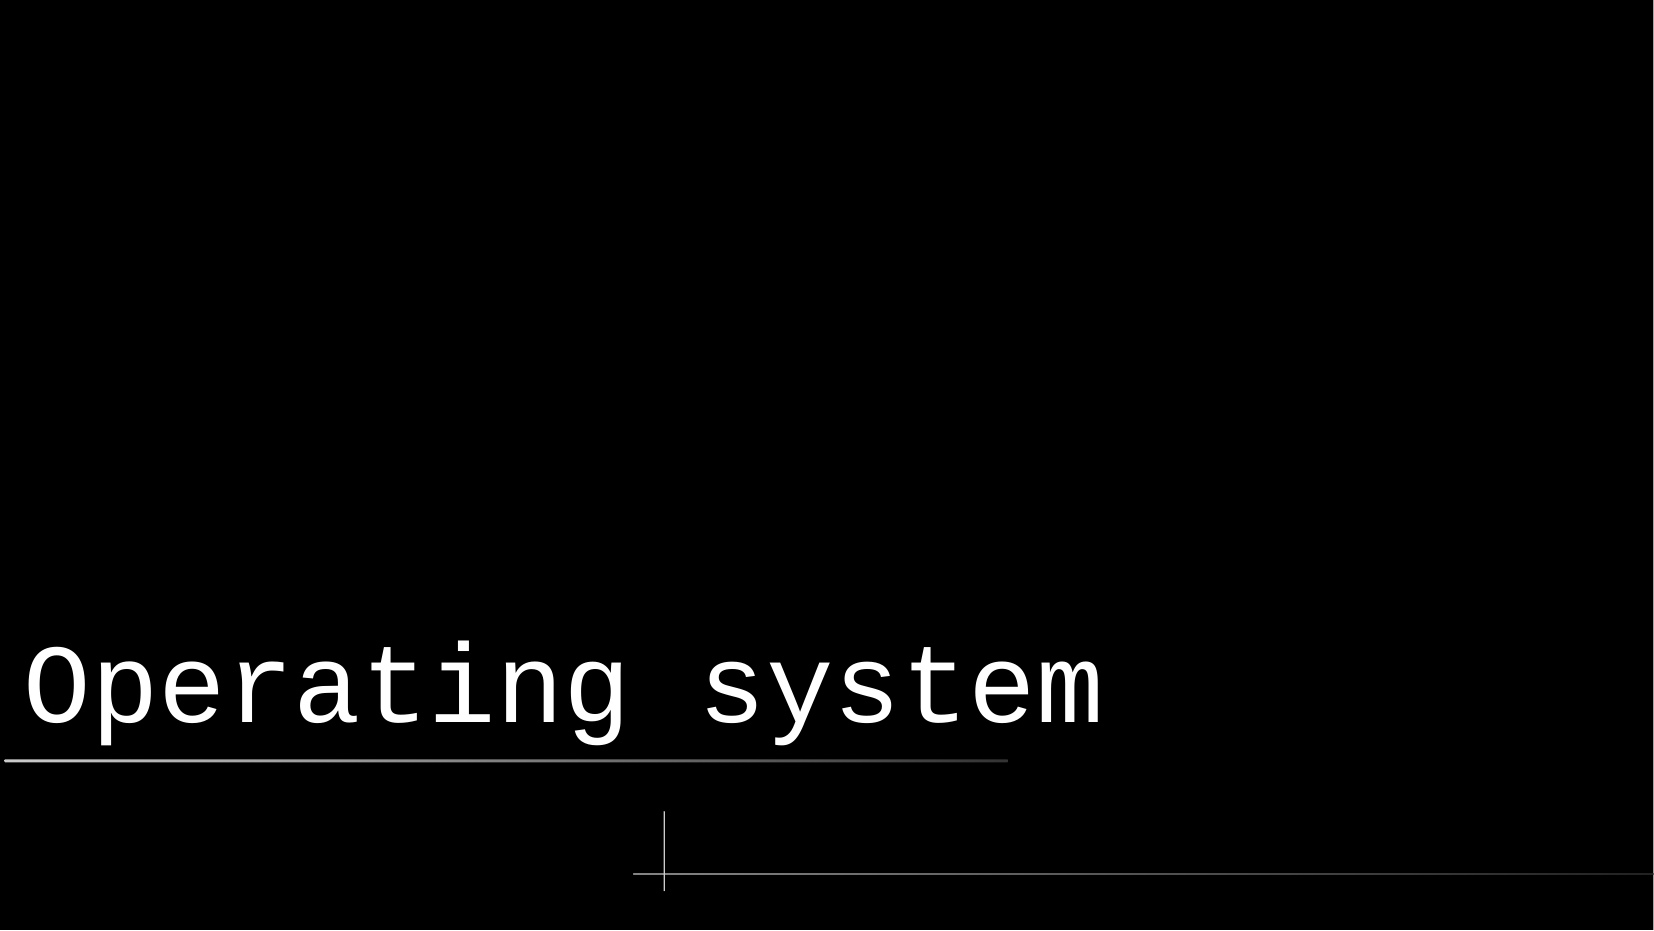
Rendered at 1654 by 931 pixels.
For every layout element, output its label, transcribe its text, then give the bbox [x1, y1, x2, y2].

title Operating system [23, 593, 1118, 792]
